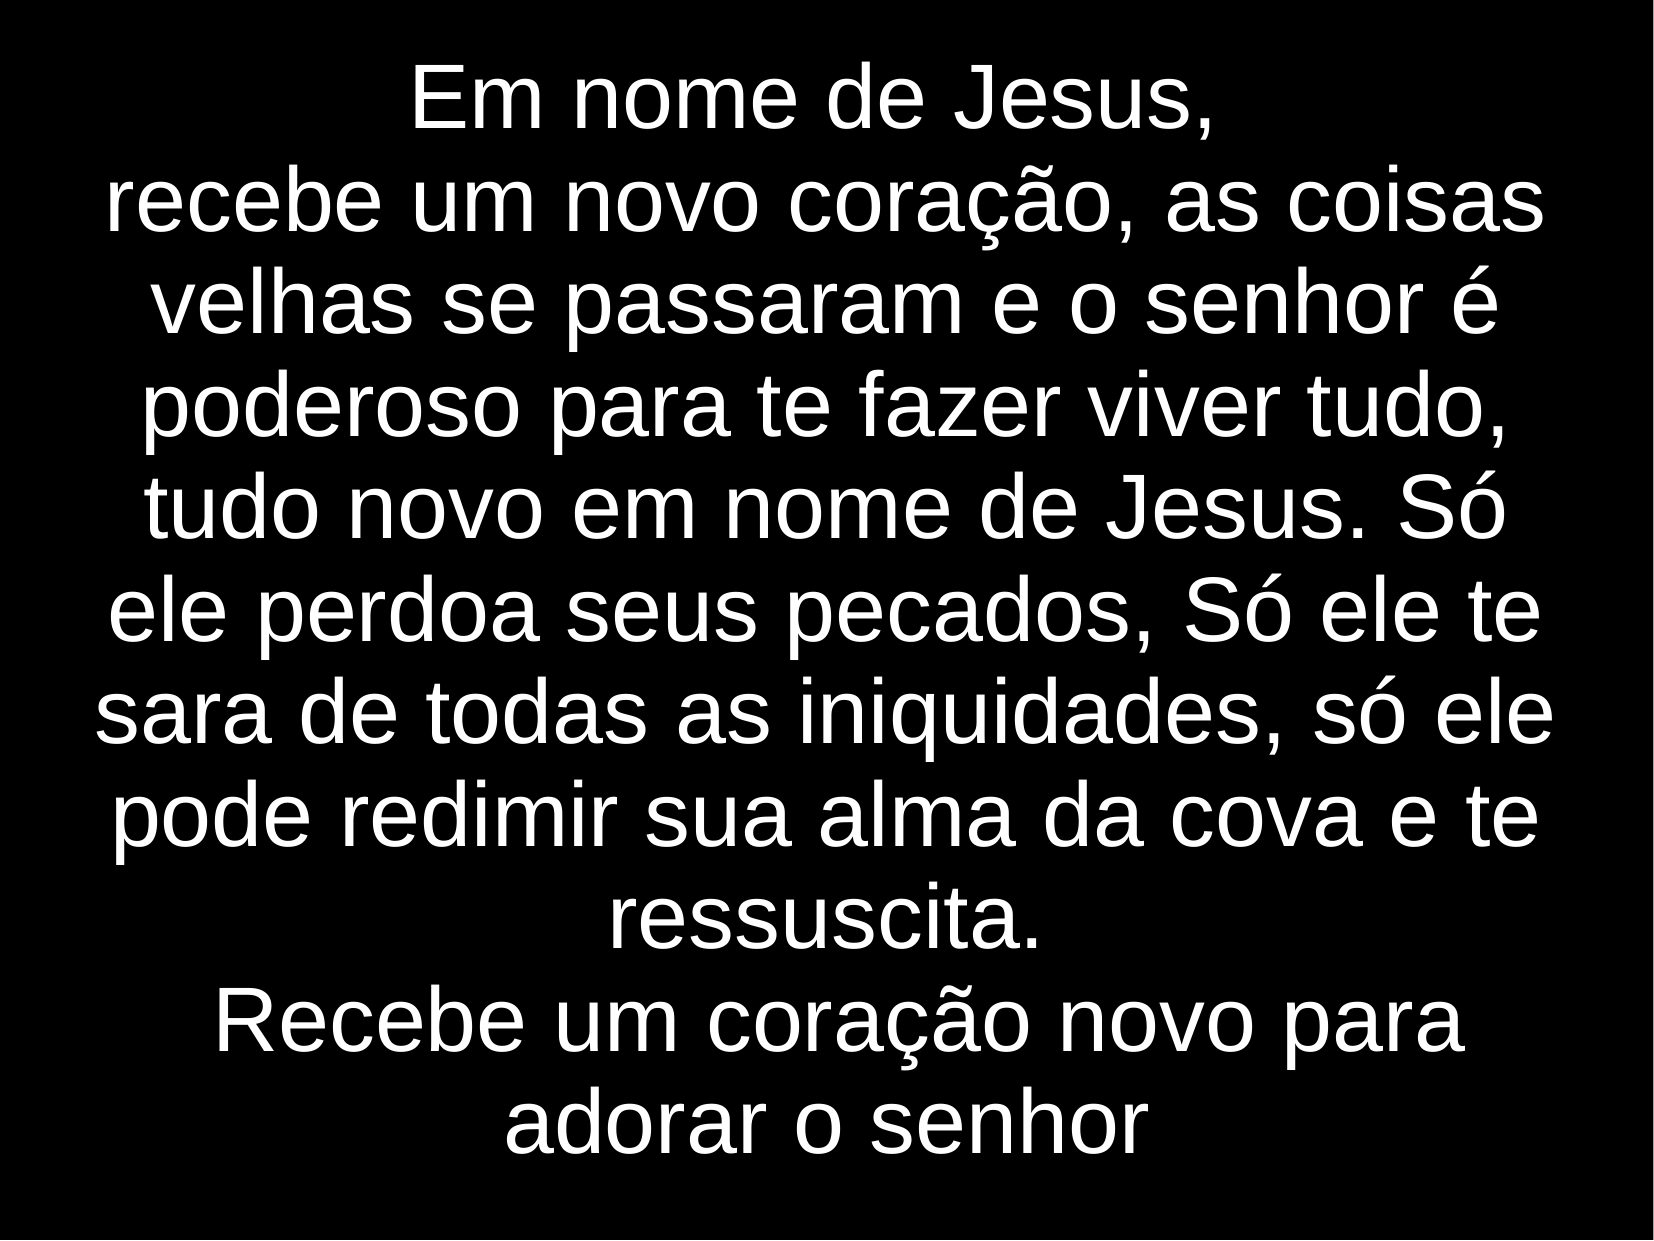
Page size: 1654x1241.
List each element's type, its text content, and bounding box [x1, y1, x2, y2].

subtitle Em nome de Jesus, recebe um novo coração, as coisas velhas se passaram e o senhor é poderoso para te fazer viver tudo, tudo novo em nome de Jesus. Só ele perdoa seus pecados, Só ele te sara de todas as iniquidades, só ele pode redimir sua alma da cova e te ressuscita. Recebe um coração novo para adorar o senhor [82, 45, 1571, 1174]
